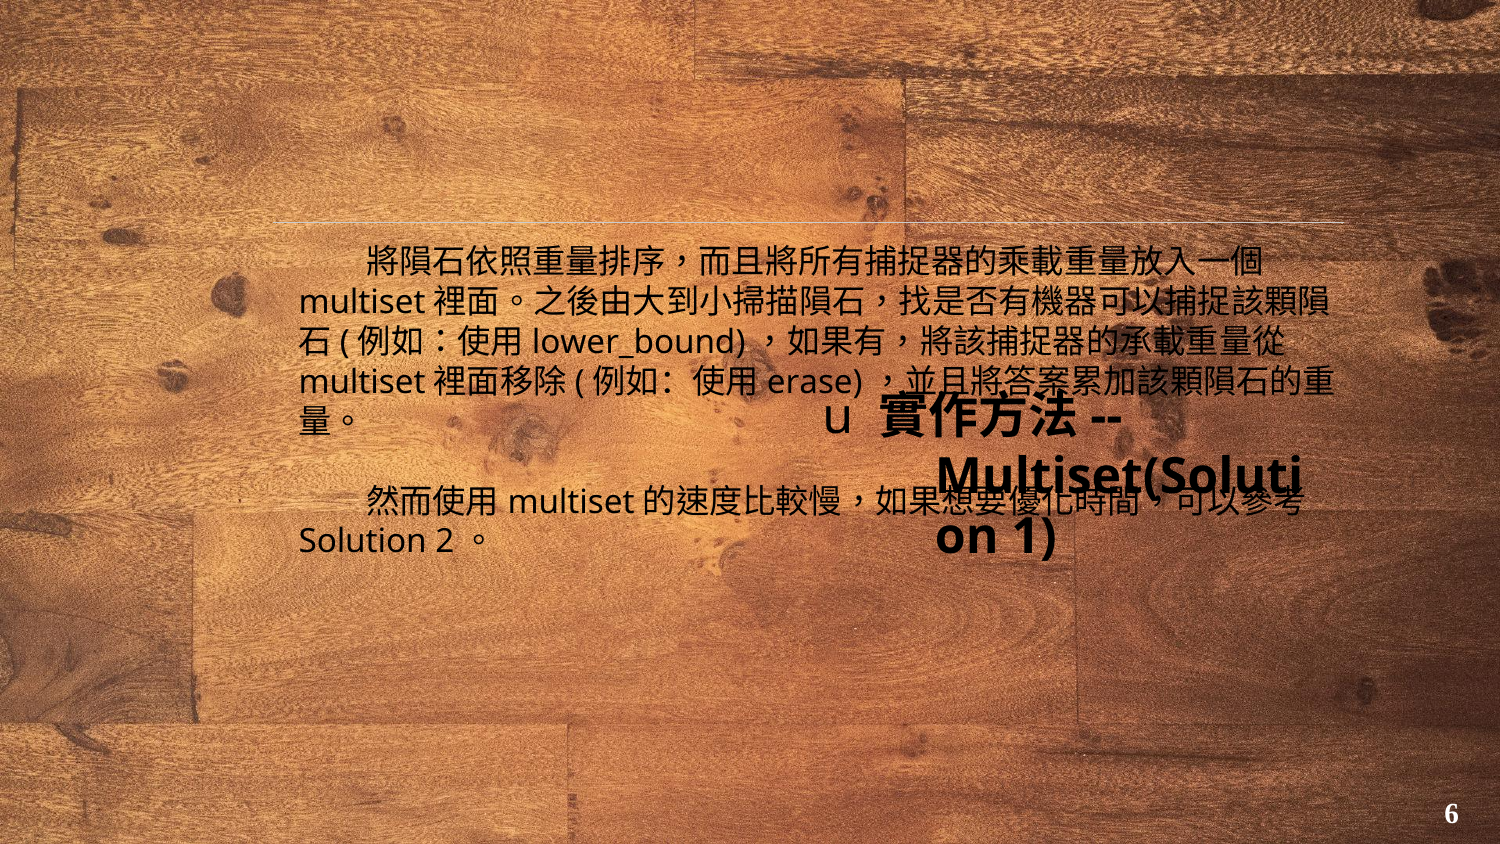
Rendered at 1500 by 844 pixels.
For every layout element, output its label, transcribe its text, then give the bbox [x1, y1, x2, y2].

title 實作方法--Multiset(Solution 1) [255, 117, 1341, 233]
text_box 將隕石依照重量排序，而且將所有捕捉器的乘載重量放入一個multiset裡面。之後由大到小掃描隕石，找是否有機器可以捕捉該顆隕石(例如：使用lower_bound)，如果有，將該捕捉器的承載重量從multiset裡面移除(例如：使用erase)，並且將答案累加該顆隕石的重量。 然而使用multiset的速度比較慢，如果想要優化時間，可以參考Solution 2。 [284, 233, 1369, 567]
slide_number 6 [1429, 779, 1500, 844]
